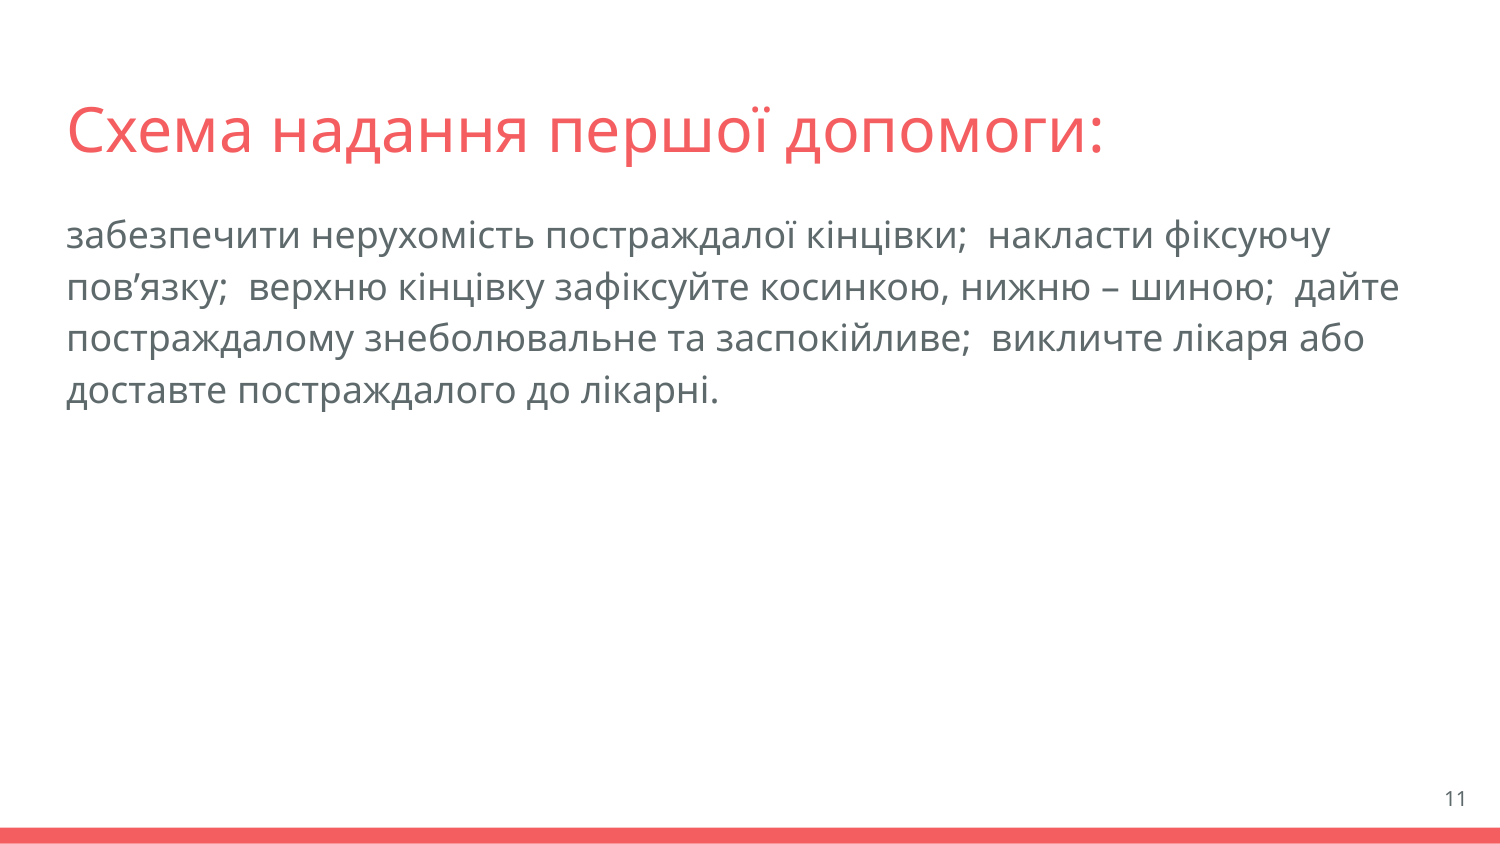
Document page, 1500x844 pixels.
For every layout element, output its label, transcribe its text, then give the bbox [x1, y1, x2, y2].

title Схема надання першої допомоги: [51, 64, 1449, 167]
list забезпечити нерухомість постраждалої кінцівки; накласти фіксуючу пов’язку; верхню кінцівку зафіксуйте косинкою, нижню – шиною; дайте постраждалому знеболювальне та заспокійливе; викличте лікаря або доставте постраждалого до лікарні. [51, 189, 1449, 750]
slide_number <number> [1392, 767, 1483, 833]
